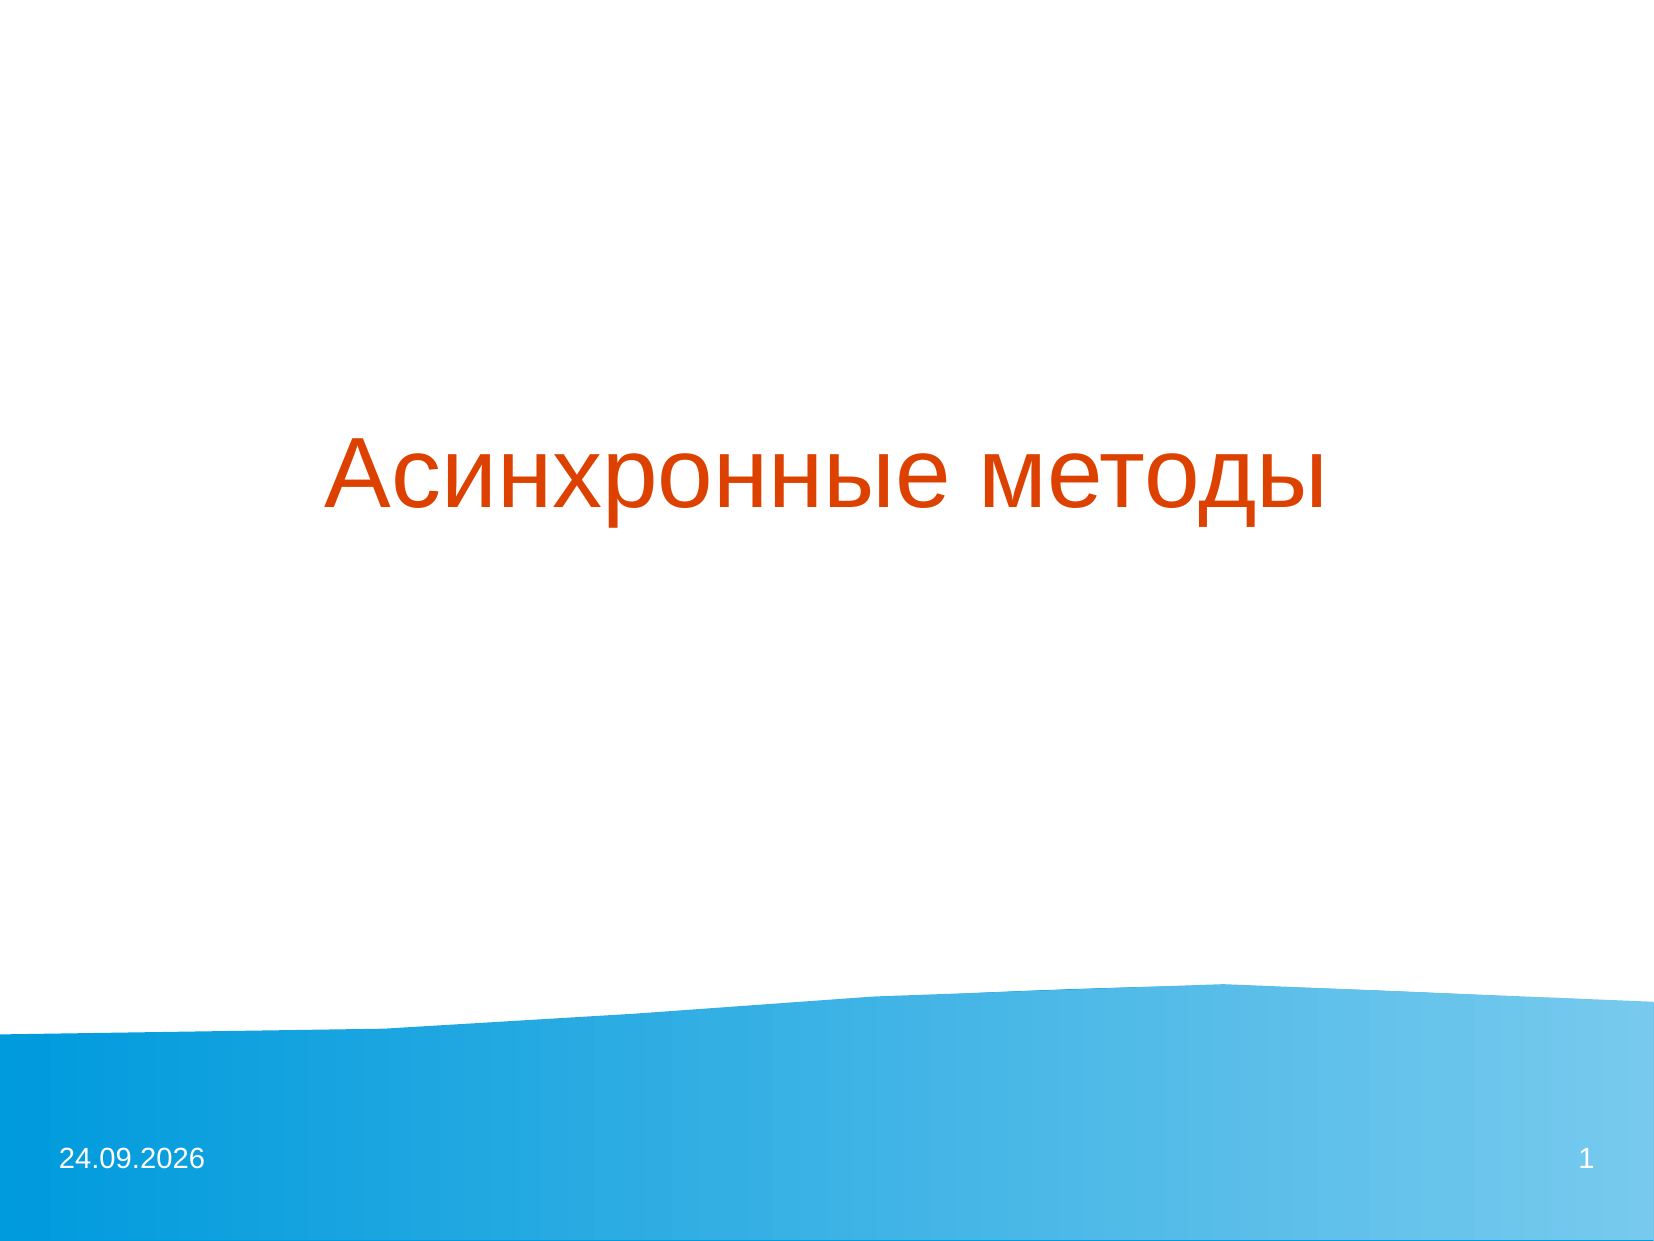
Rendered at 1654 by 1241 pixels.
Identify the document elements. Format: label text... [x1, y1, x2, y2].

title Асинхронные методы [88, 354, 1565, 591]
